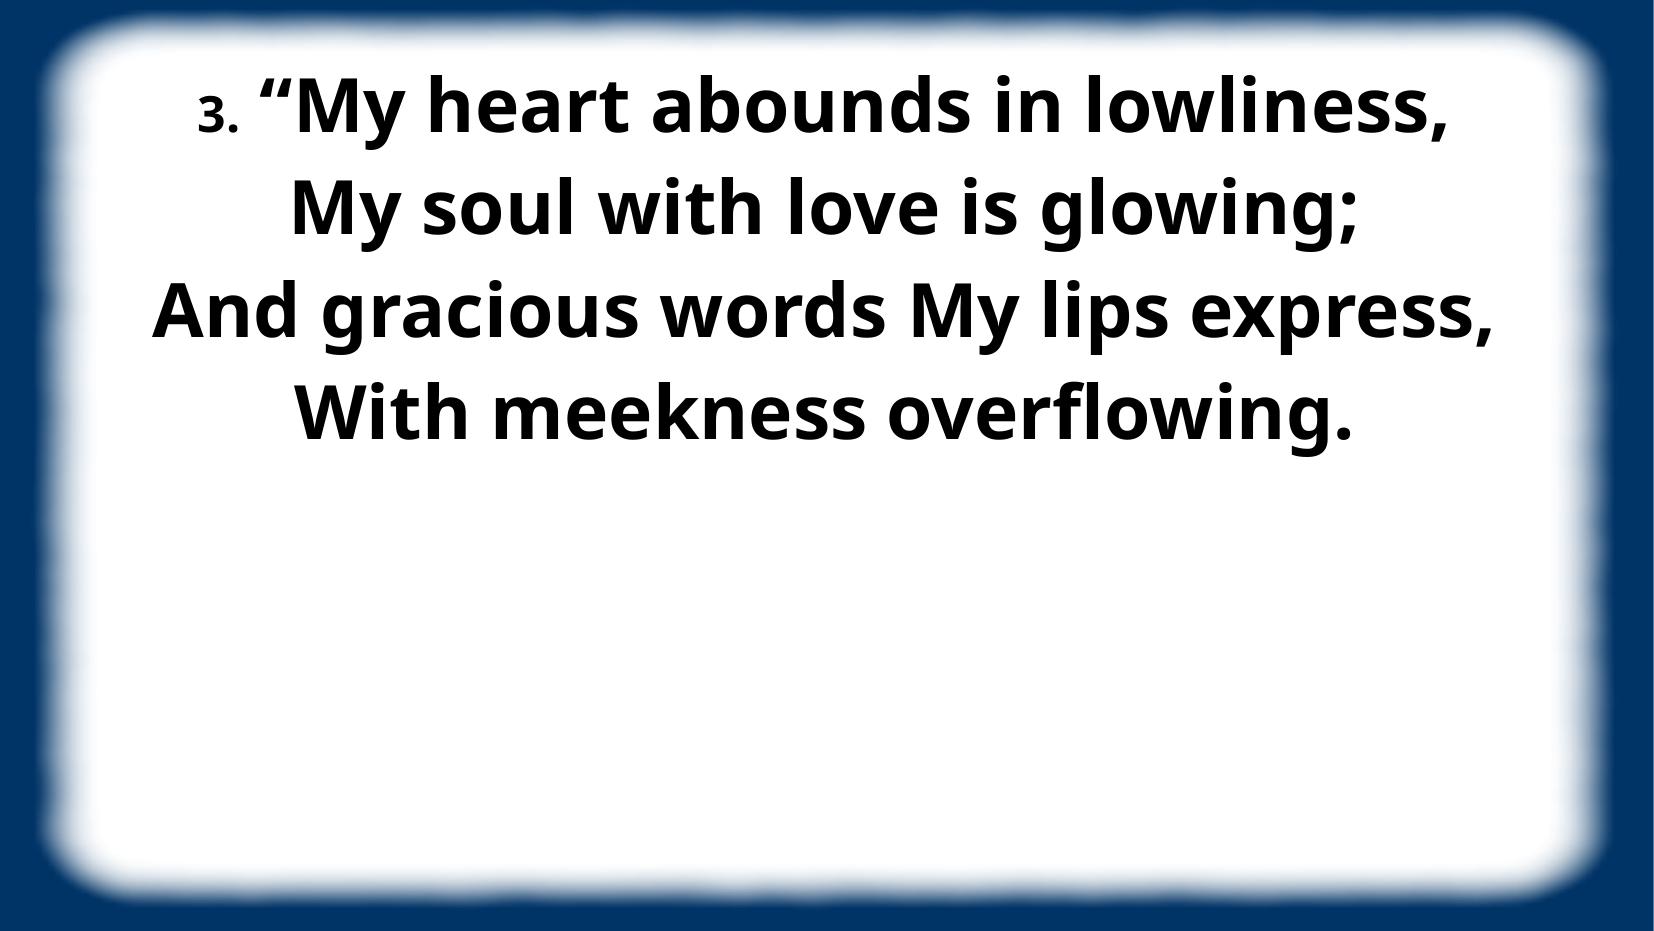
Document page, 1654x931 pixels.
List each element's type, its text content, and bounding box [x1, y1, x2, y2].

picture [0, 0, 1654, 931]
text_box 3. “My heart abounds in lowliness, My soul with love is glowing; And gracious words My lips express, With meekness overflowing. [75, 45, 1576, 460]
